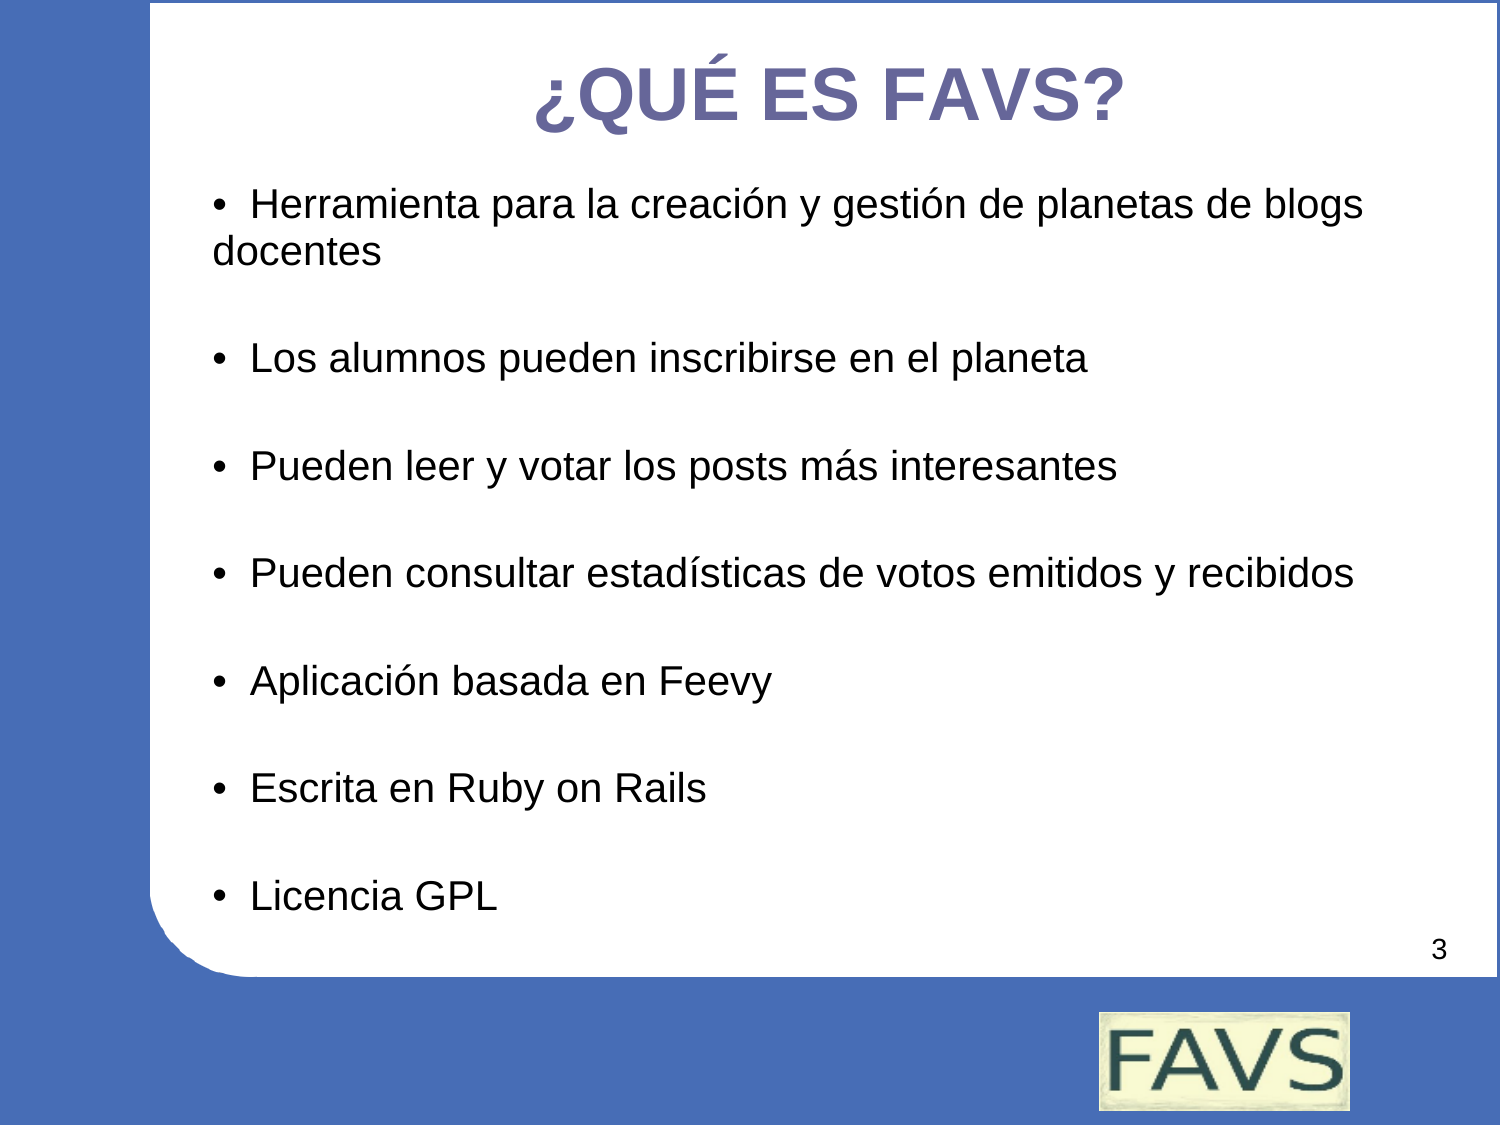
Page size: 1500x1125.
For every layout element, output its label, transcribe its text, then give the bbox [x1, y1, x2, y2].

picture [0, 0, 1500, 1125]
subtitle Herramienta para la creación y gestión de planetas de blogs docentes Los alumnos pueden inscribirse en el planeta Pueden leer y votar los posts más interesantes Pueden consultar estadísticas de votos emitidos y recibidos Aplicación basada en Feevy Escrita en Ruby on Rails Licencia GPL [212, 178, 1448, 922]
title ¿QUÉ ES FAVS? [212, 24, 1447, 164]
